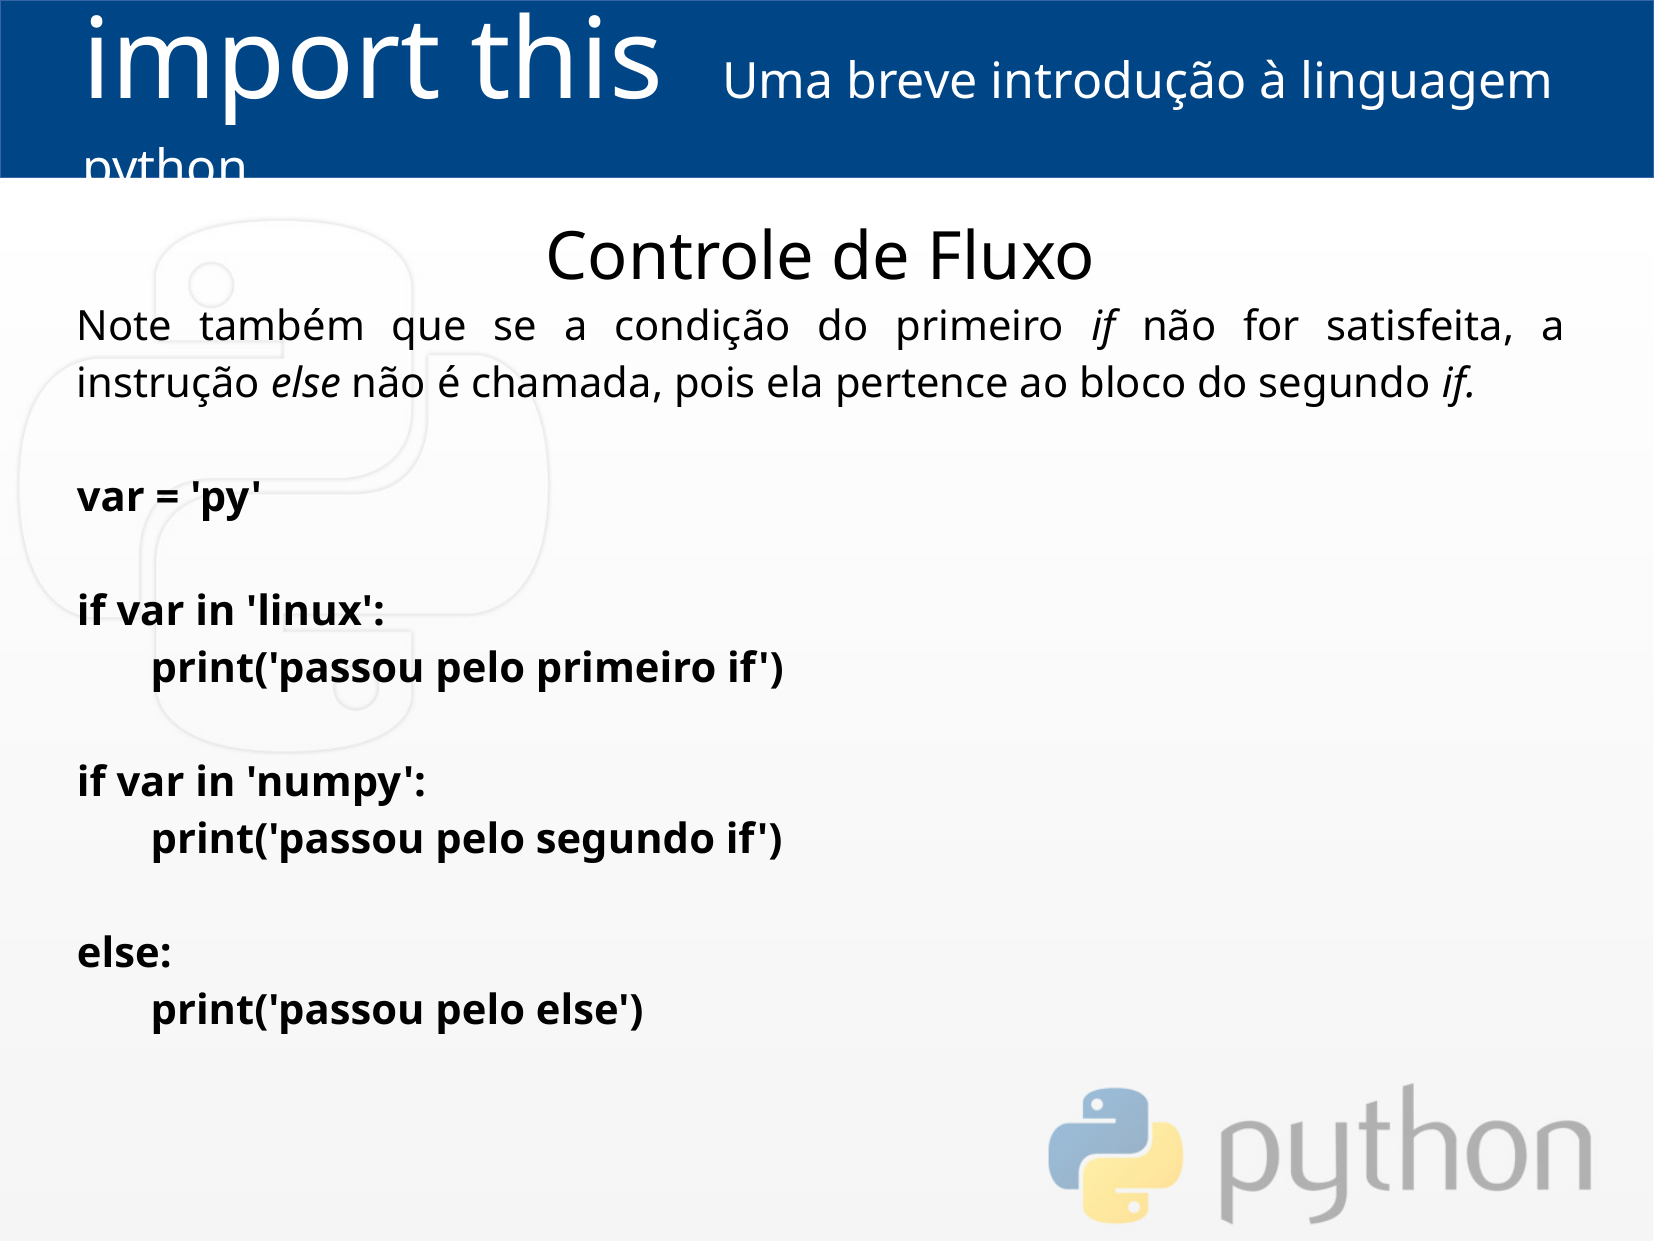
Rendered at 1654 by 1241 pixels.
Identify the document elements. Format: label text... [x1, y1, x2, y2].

text_box [0, 0, 1654, 178]
text_box Controle de Fluxo [106, 200, 1536, 296]
title import this Uma breve introdução à linguagem python [82, 1, 1571, 178]
subtitle Note também que se a condição do primeiro if não for satisfeita, a instrução else não é chamada, pois ela pertence ao bloco do segundo if. var = 'py' if var in 'linux': print('passou pelo primeiro if') if var in 'numpy': print('passou pelo segundo if') else: print('passou pelo else') [76, 295, 1565, 1151]
picture [0, 200, 1654, 1241]
